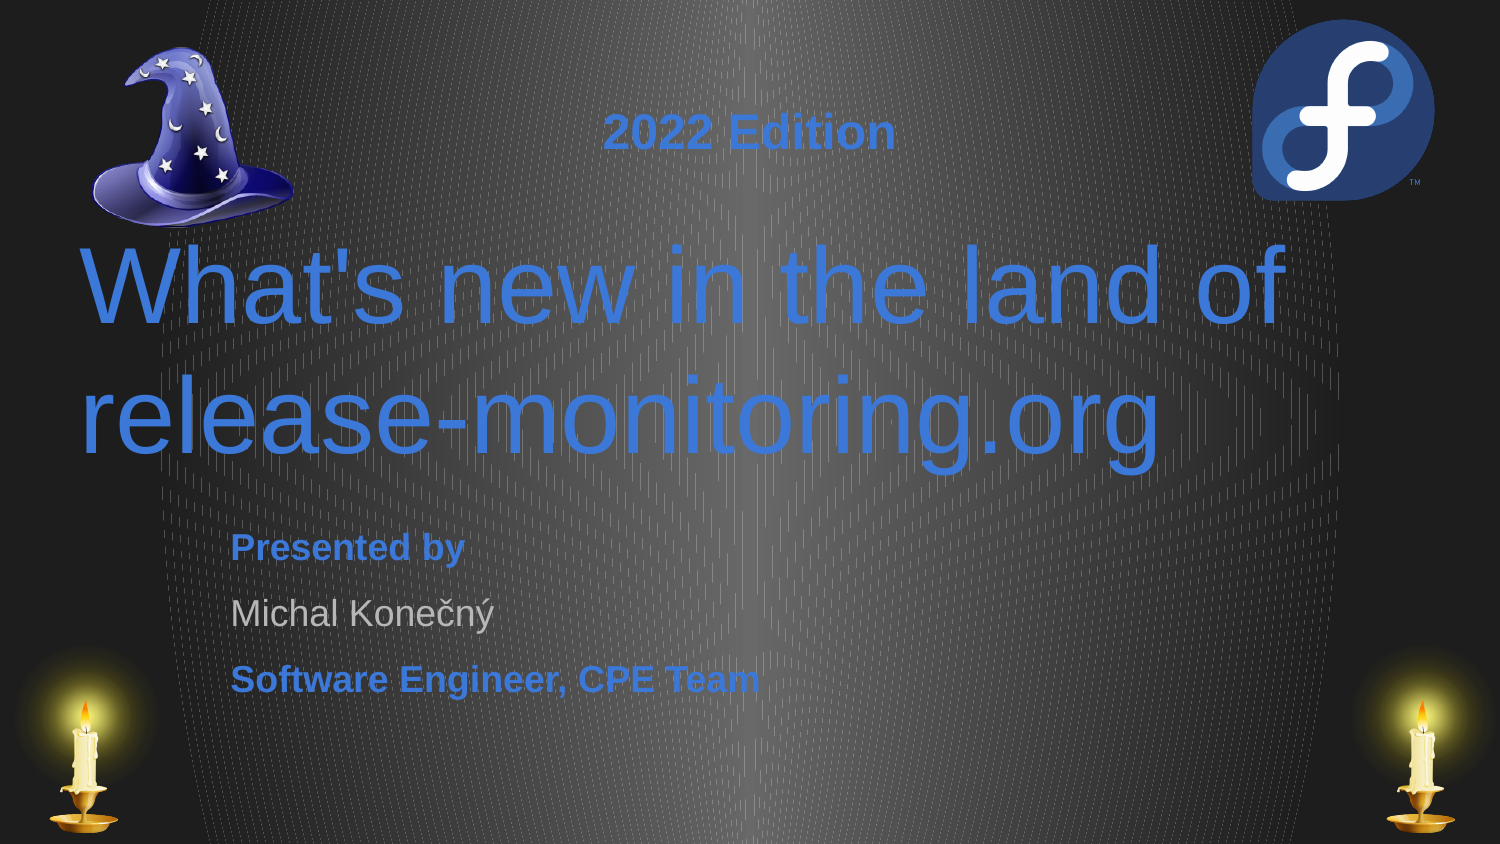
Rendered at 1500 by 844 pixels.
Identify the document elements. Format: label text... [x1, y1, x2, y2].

text_box Software Engineer, CPE Team [215, 640, 872, 707]
title What's new in the land of release-monitoring.org [64, 200, 1434, 346]
text_box 2022 Edition [421, 84, 1079, 151]
picture [10, 640, 163, 835]
text_box Presented by [215, 508, 872, 574]
picture [1252, 19, 1435, 201]
picture [1347, 640, 1500, 835]
picture [91, 40, 293, 242]
text_box Michal Konečný [215, 574, 872, 640]
